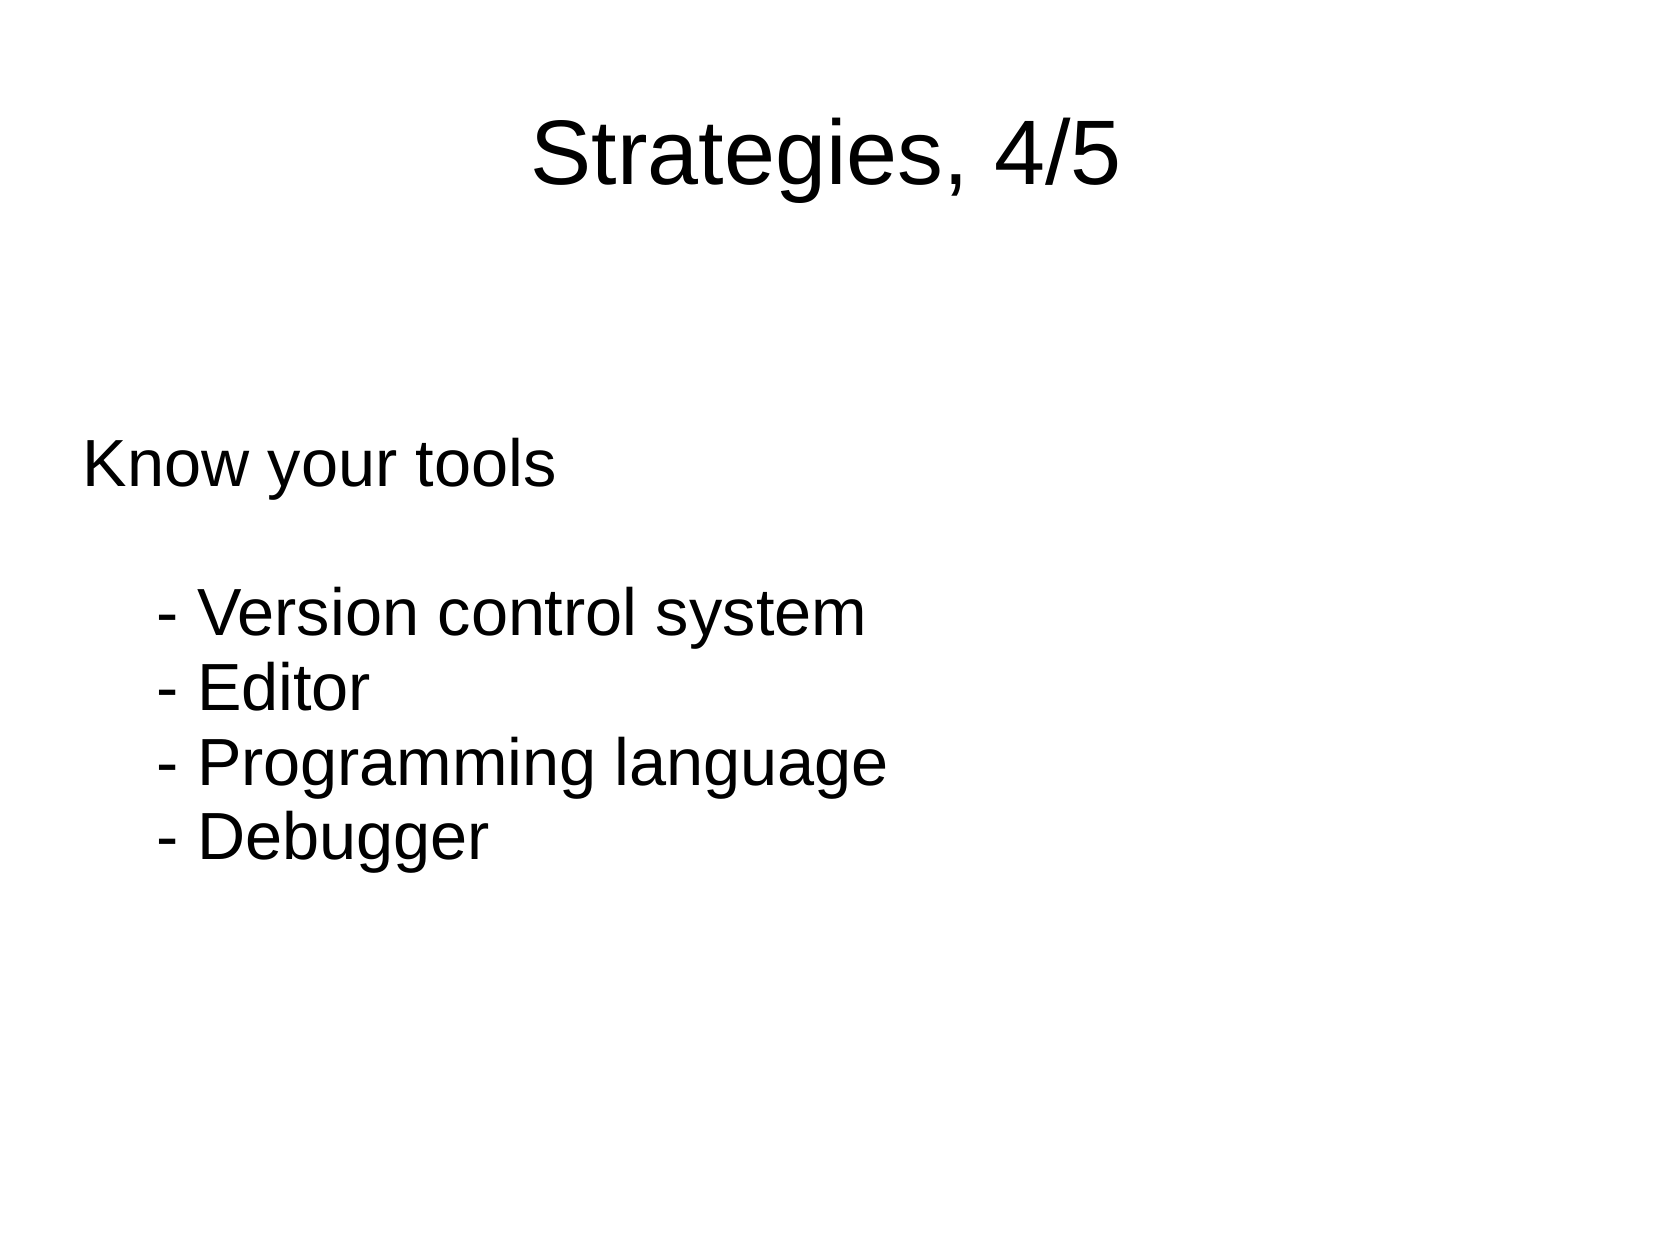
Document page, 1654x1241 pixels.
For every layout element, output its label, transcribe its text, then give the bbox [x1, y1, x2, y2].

title Strategies, 4/5 [82, 49, 1571, 257]
subtitle Know your tools - Version control system - Editor - Programming language - Debugger [82, 290, 1538, 1010]
